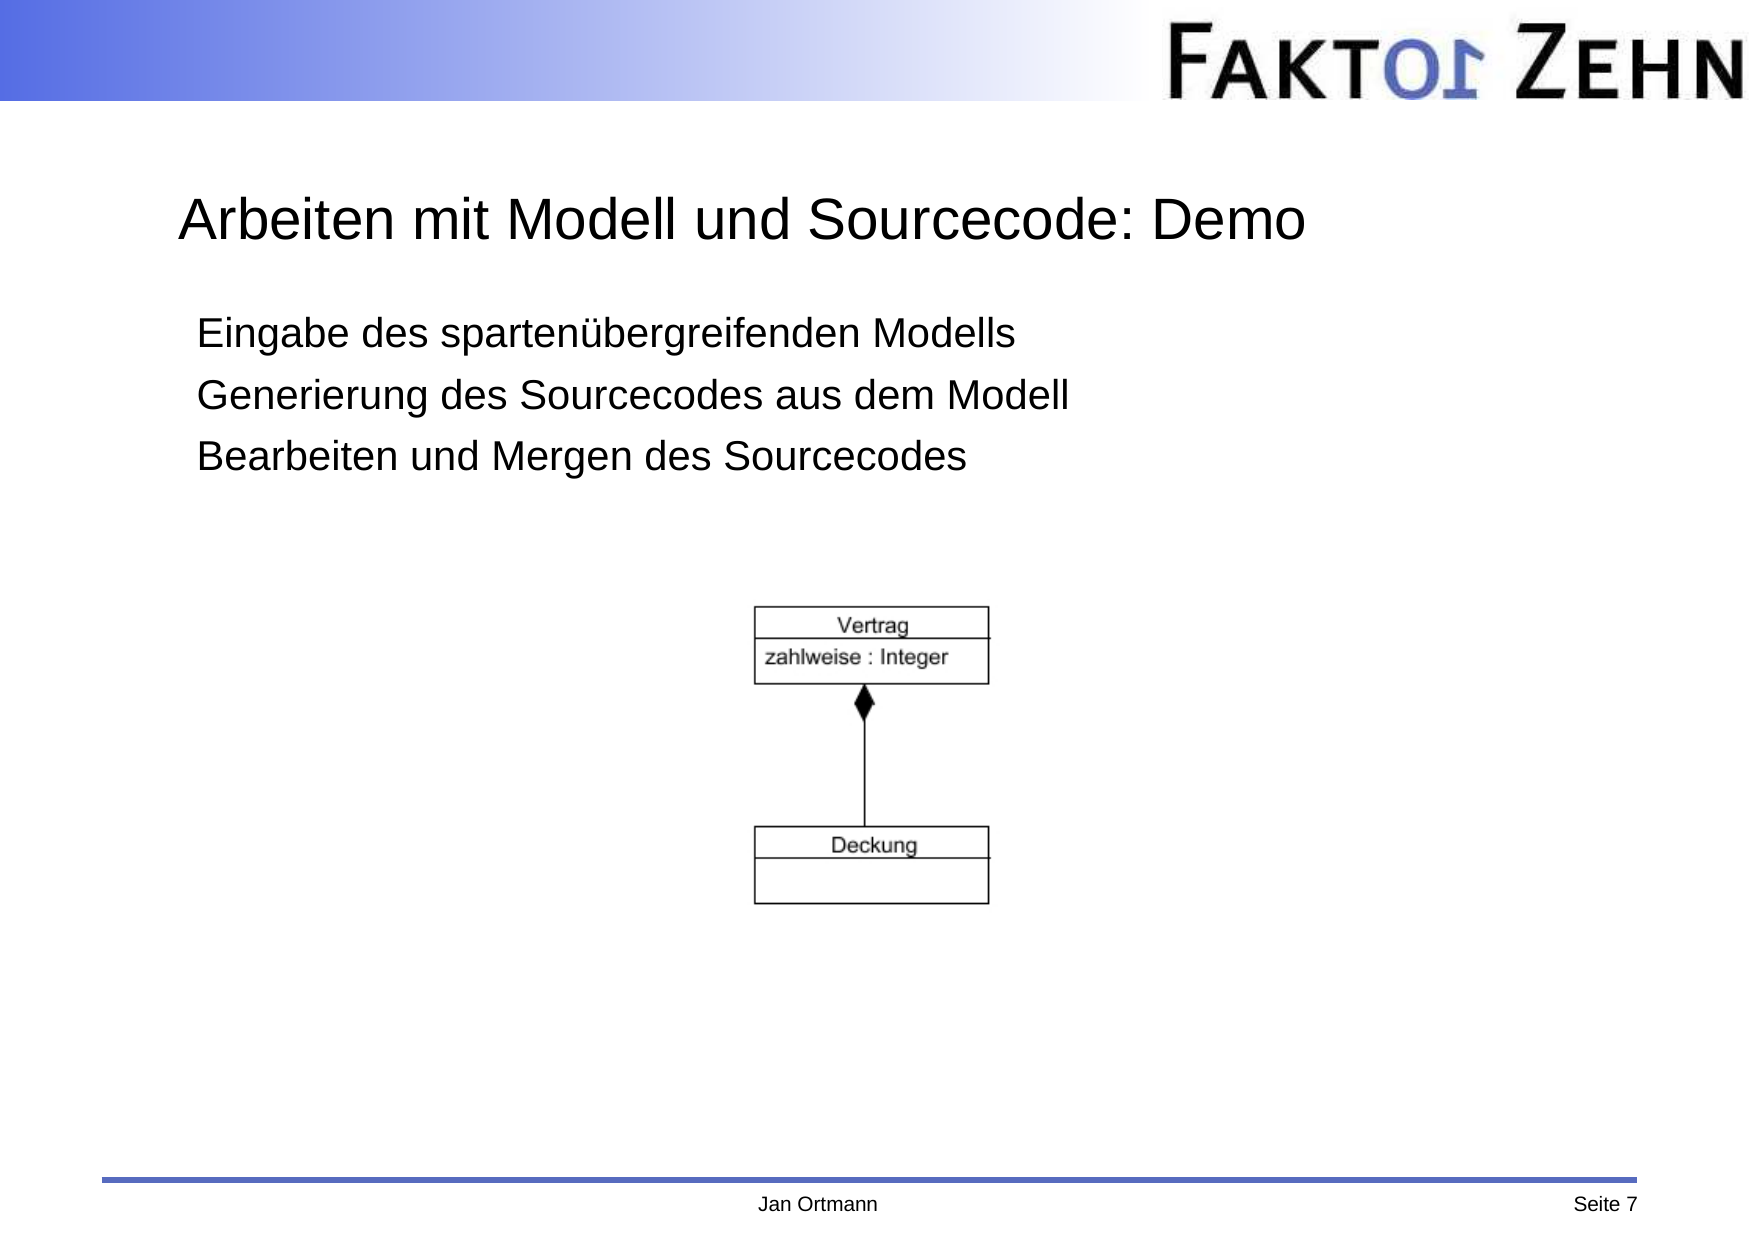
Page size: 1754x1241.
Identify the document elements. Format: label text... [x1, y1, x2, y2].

list Eingabe des spartenübergreifenden Modells Generierung des Sourcecodes aus dem Modell Bearbeiten und Mergen des Sourcecodes [179, 310, 1576, 1078]
picture [723, 575, 1021, 936]
title Arbeiten mit Modell und Sourcecode: Demo [179, 142, 1576, 296]
picture [1162, 7, 1752, 100]
